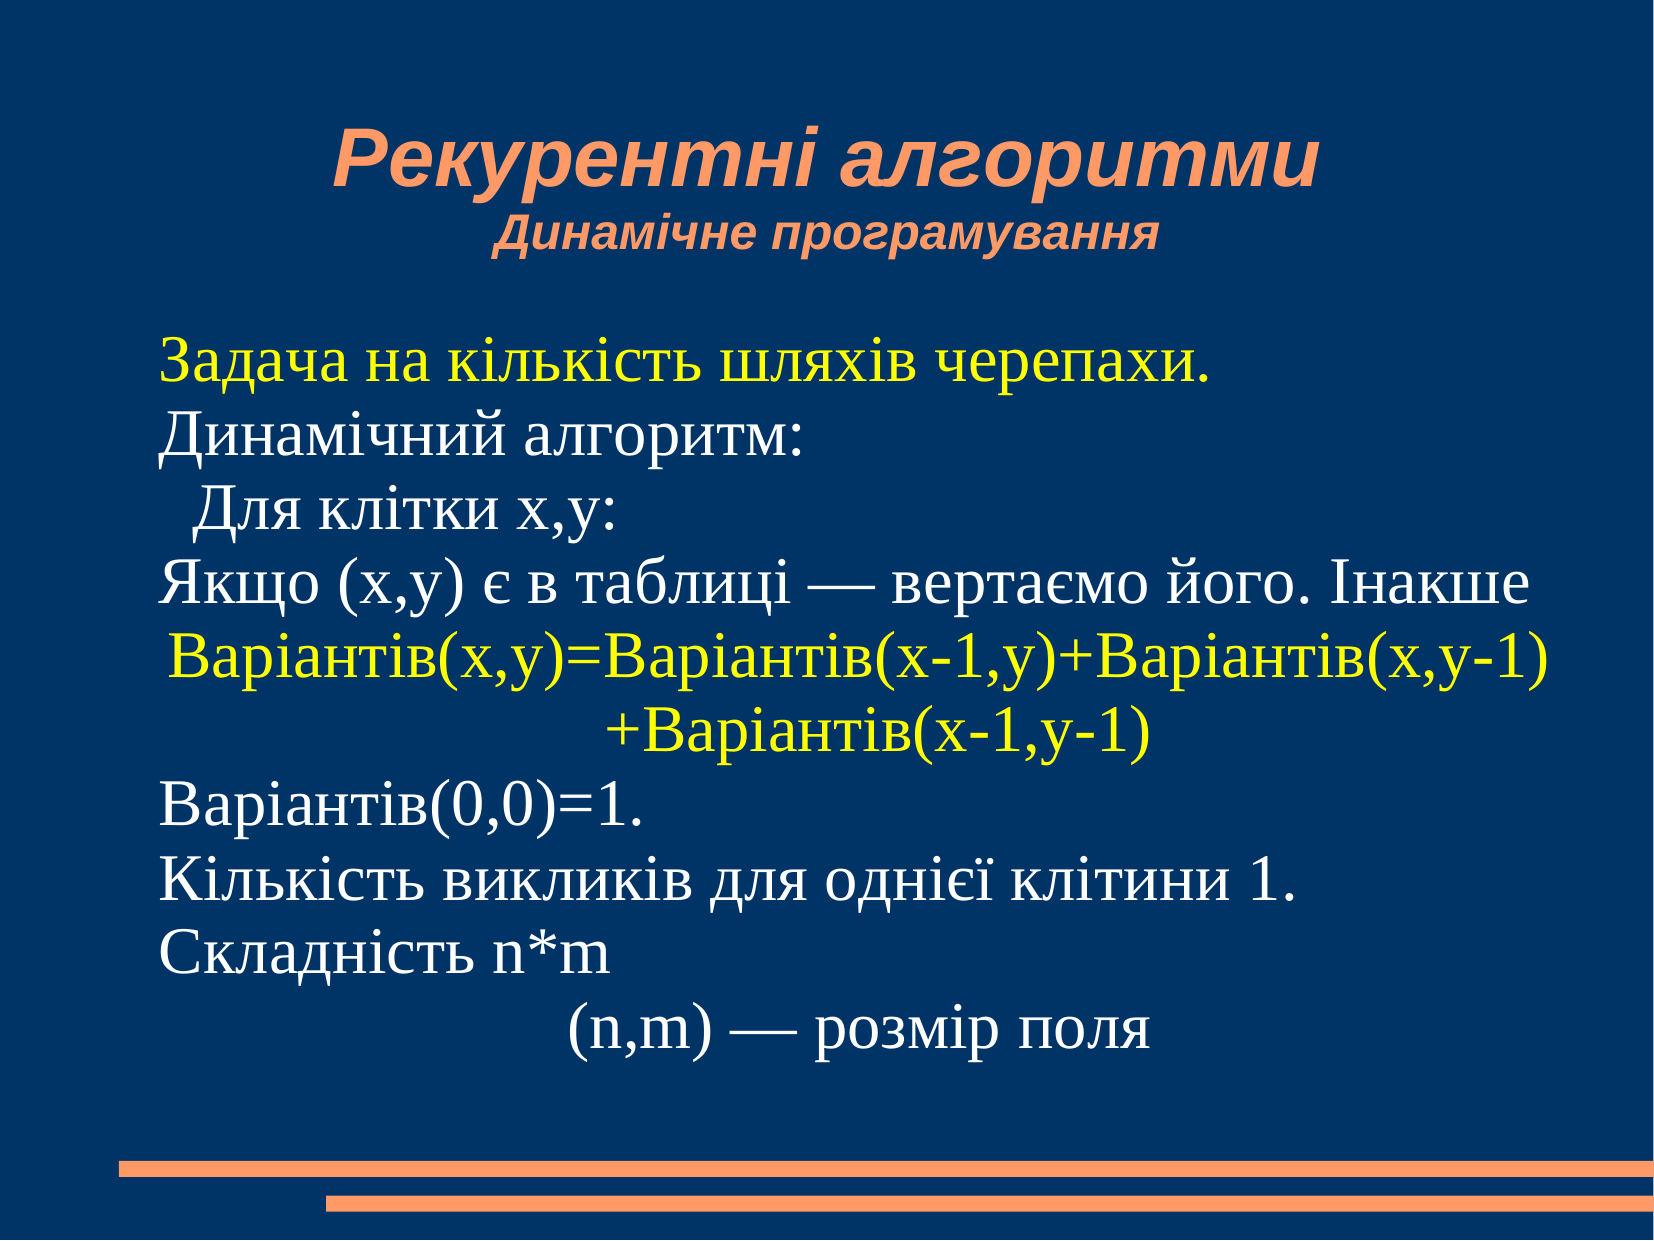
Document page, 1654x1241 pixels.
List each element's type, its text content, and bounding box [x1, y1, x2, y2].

list Задача на кількість шляхів черепахи. Динамічний алгоритм: Для клітки х,у: Якщо (х,у) є в таблиці — вертаємо його. Інакше Варіантів(х,у)=Варіантів(х-1,у)+Варіантів(х,у-1) +Варіантів(х-1,у-1) Варіантів(0,0)=1. Кількість викликів для однієї клітини 1. Складність n*m (n,m) — розмір поля [121, 322, 1561, 1137]
title Рекурентні алгоритми Динамічне програмування [121, 46, 1534, 325]
